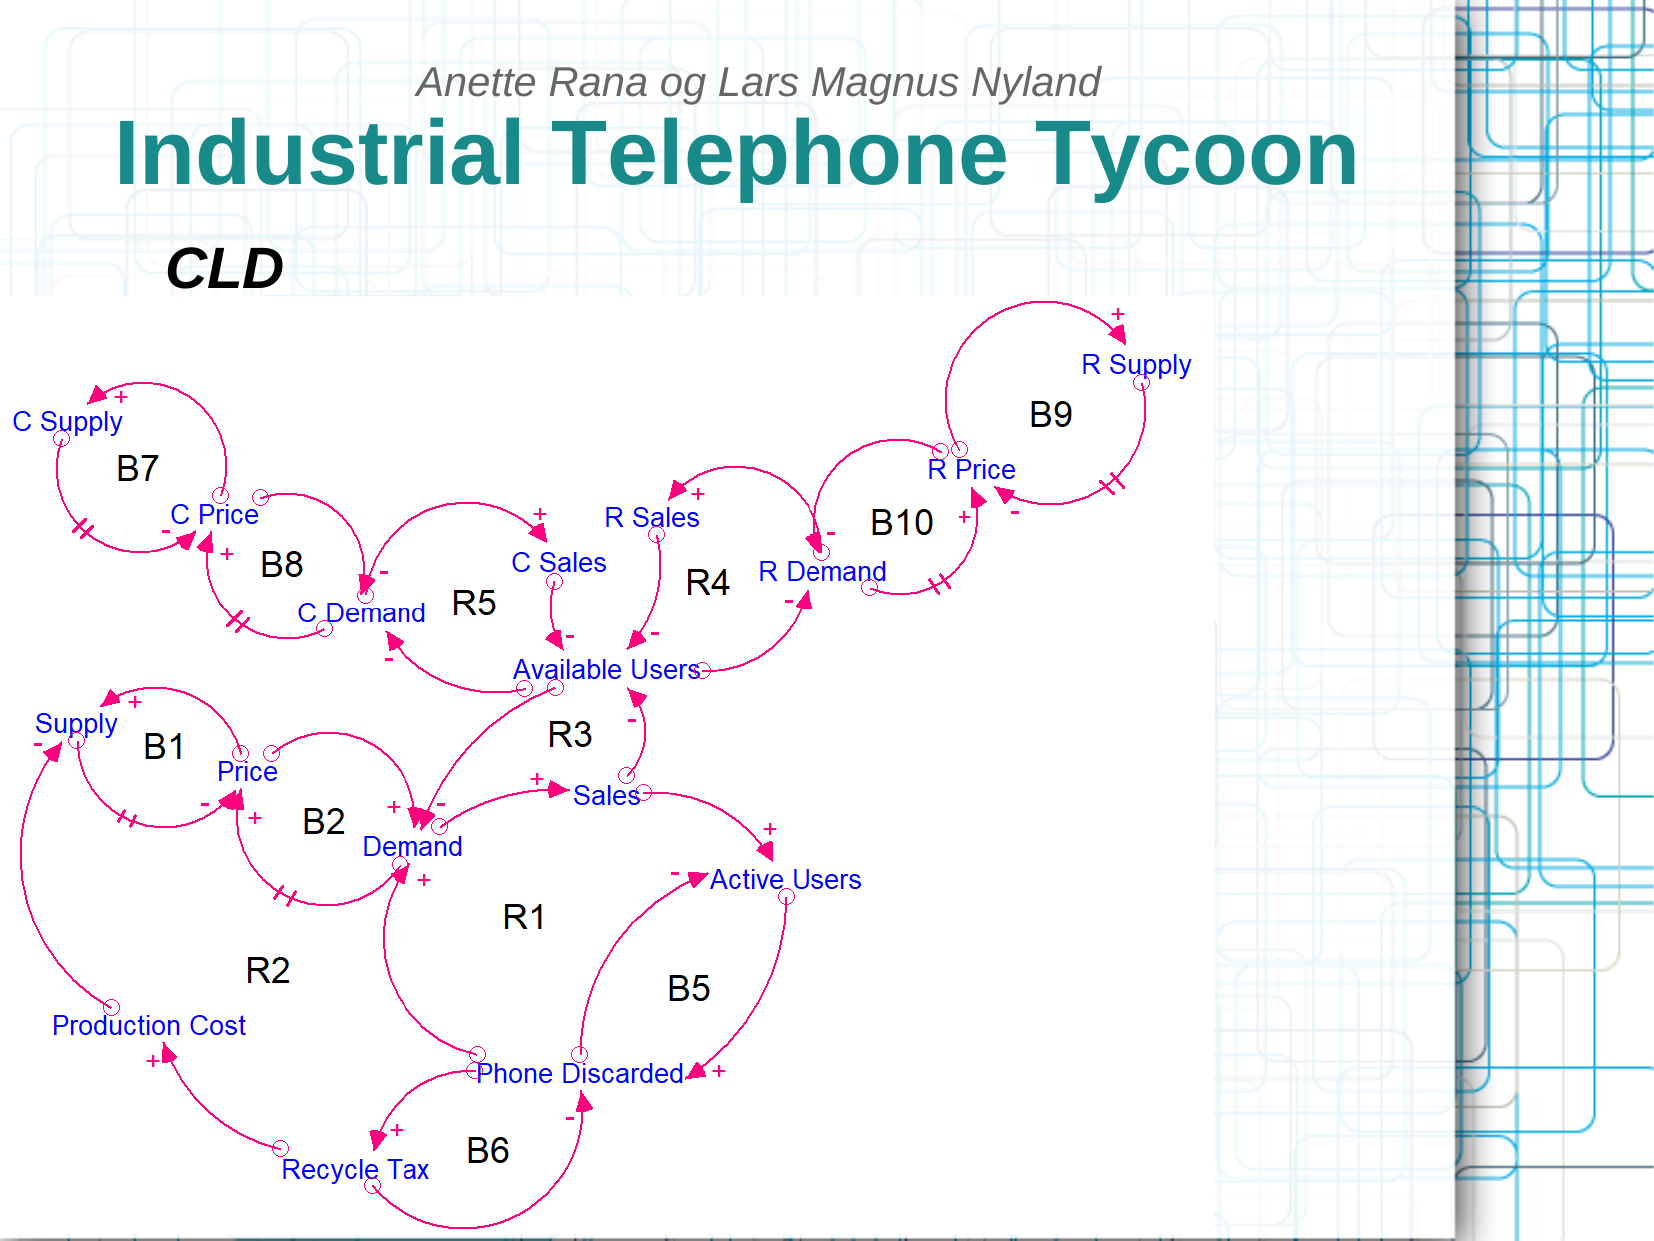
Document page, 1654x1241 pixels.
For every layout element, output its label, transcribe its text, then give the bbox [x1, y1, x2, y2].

list Anette Rana og Lars Magnus Nyland [82, 58, 1418, 210]
picture [0, 0, 1654, 1241]
title Industrial Telephone Tycoon [59, 56, 1418, 250]
list CLD [70, 236, 1406, 1205]
